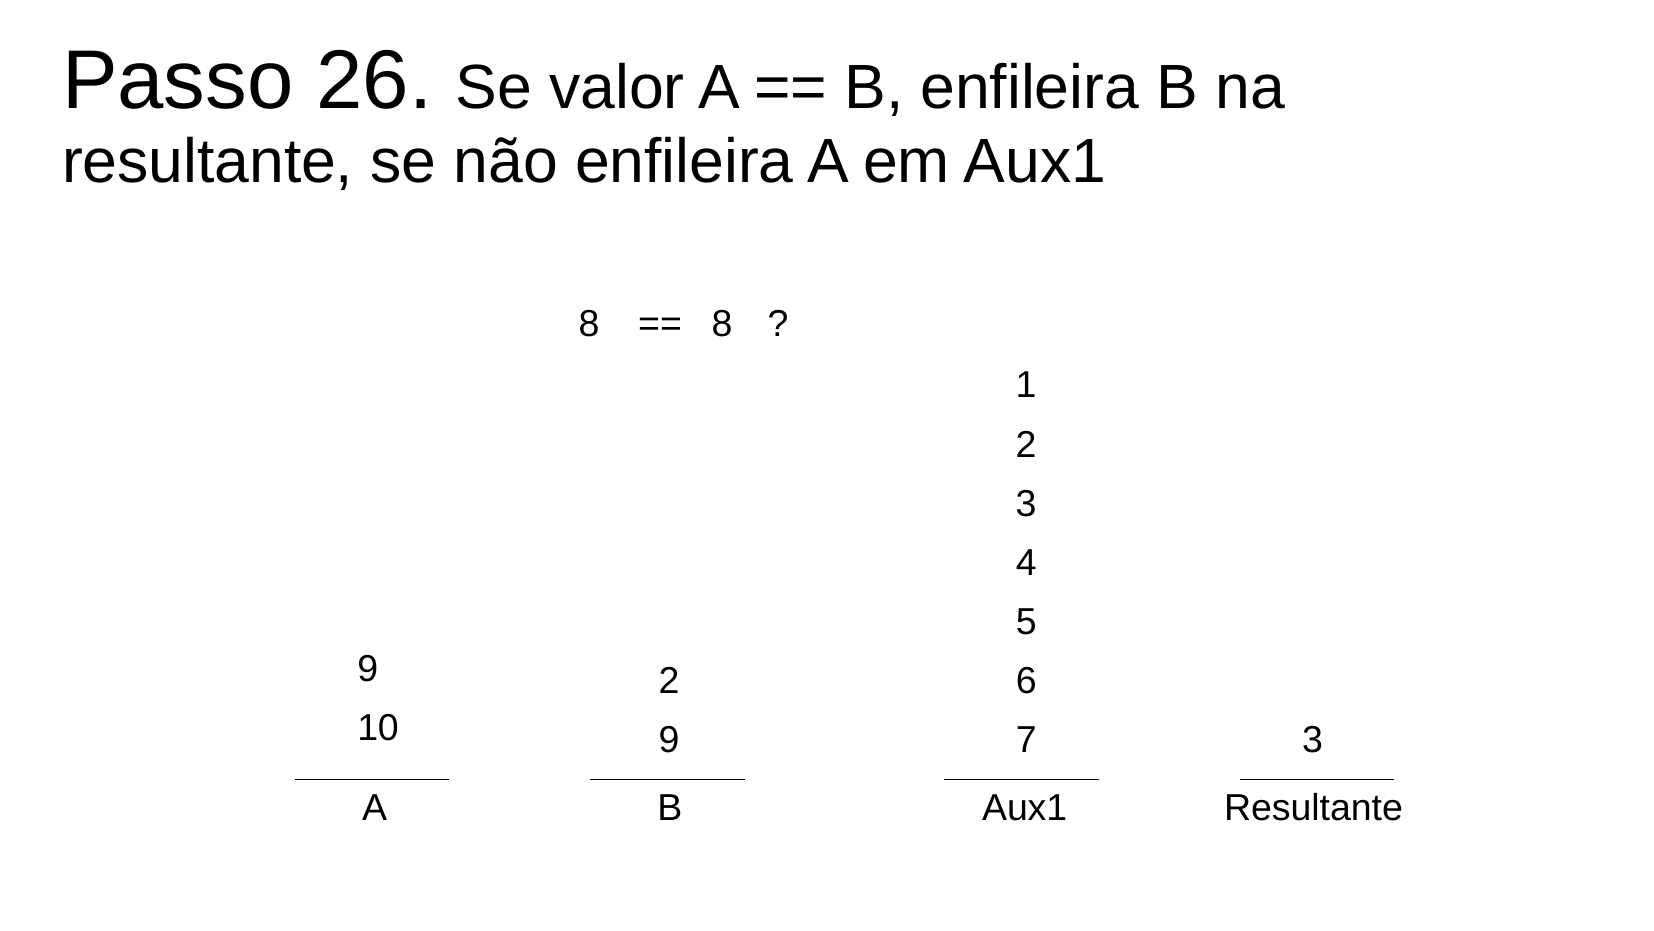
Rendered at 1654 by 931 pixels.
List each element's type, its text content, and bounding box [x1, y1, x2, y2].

text_box 1 [1000, 356, 1052, 414]
text_box ? [753, 295, 804, 353]
text_box 7 [1001, 710, 1052, 768]
text_box == [623, 295, 698, 353]
text_box 6 [1001, 651, 1052, 709]
text_box 8 [563, 295, 615, 353]
text_box 3 [1287, 710, 1338, 768]
text_box Resultante [1209, 779, 1418, 837]
text_box 2 [643, 651, 695, 709]
text_box 3 [1000, 474, 1052, 532]
text_box B [642, 780, 698, 837]
text_box 9 [342, 640, 393, 697]
text_box Passo 26. Se valor A == B, enfileira B na resultante, se não enfileira A em Aux1 [47, 25, 1607, 274]
text_box 2 [1000, 415, 1052, 473]
text_box 10 [342, 699, 426, 756]
text_box 8 [698, 295, 748, 353]
text_box 4 [1000, 533, 1052, 591]
text_box 5 [1001, 592, 1052, 650]
text_box Aux1 [967, 780, 1083, 837]
text_box A [347, 779, 508, 837]
text_box 9 [643, 710, 695, 768]
